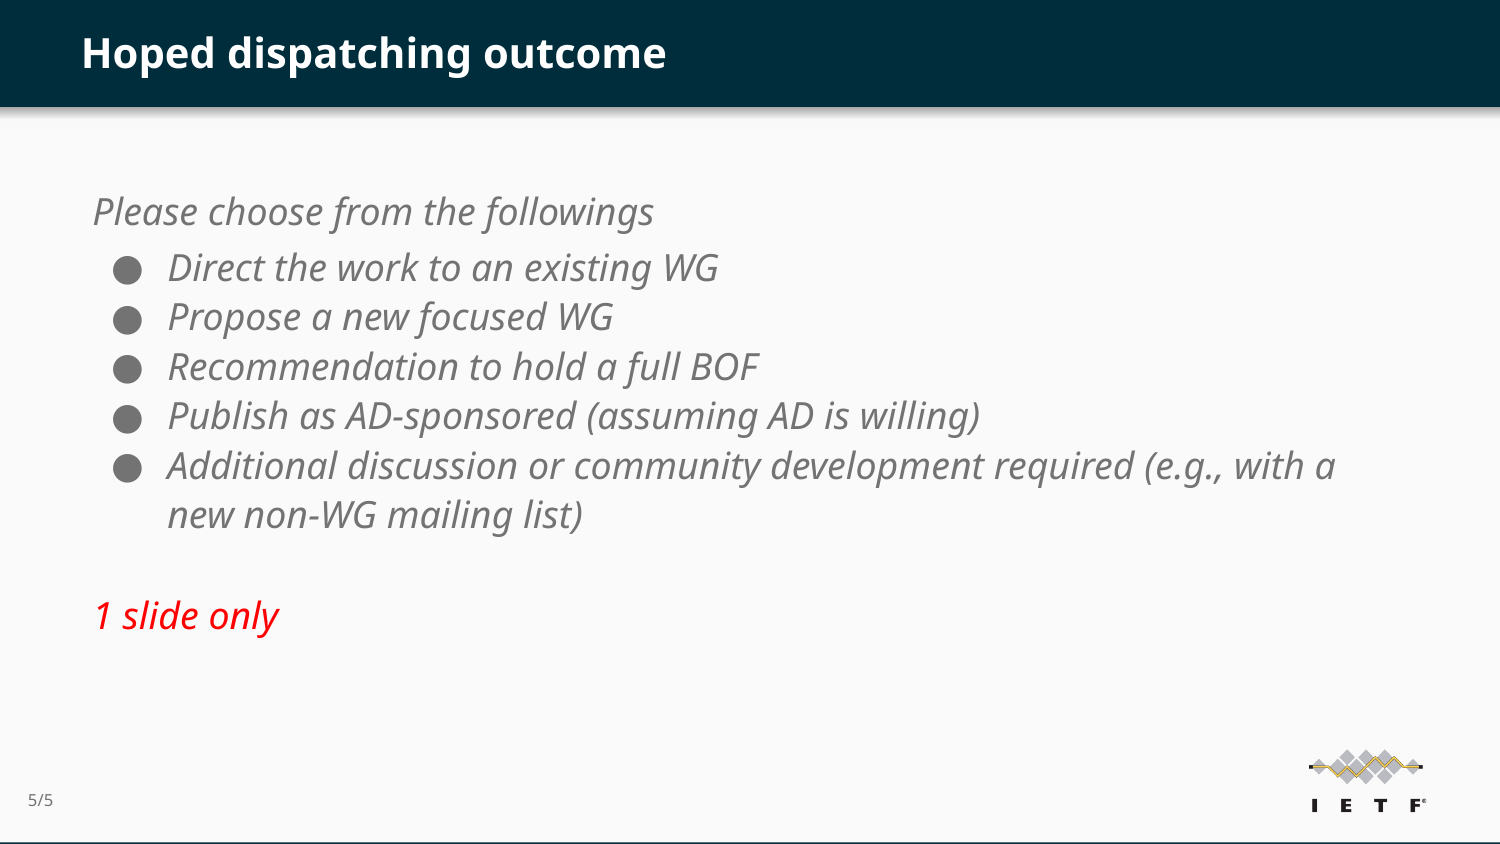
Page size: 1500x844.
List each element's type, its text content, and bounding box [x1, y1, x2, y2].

text_box Please choose from the followings Direct the work to an existing WG Propose a new focused WG Recommendation to hold a full BOF Publish as AD-sponsored (assuming AD is willing) Additional discussion or community development required (e.g., with a new non-WG mailing list) 1 slide only [77, 168, 1428, 652]
title Hoped dispatching outcome [65, 2, 1464, 102]
picture [1299, 741, 1436, 820]
